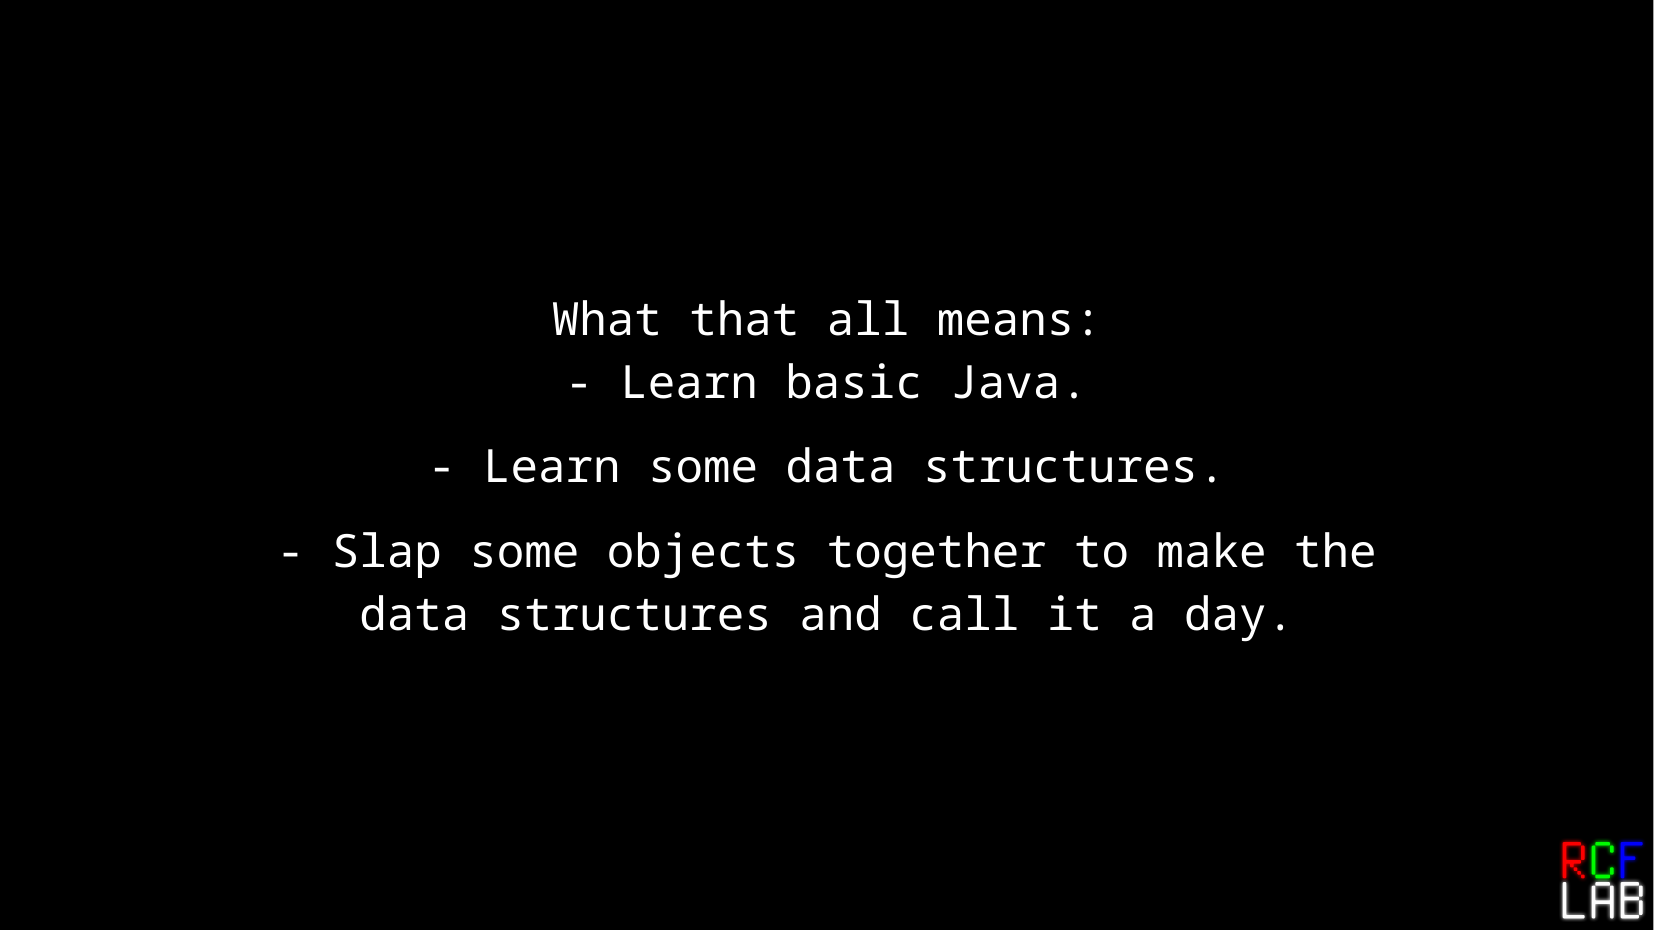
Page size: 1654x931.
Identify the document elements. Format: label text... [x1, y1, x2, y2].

list What that all means: - Learn basic Java. - Learn some data structures. - Slap some objects together to make the data structures and call it a day. [271, 133, 1382, 797]
picture [1559, 838, 1646, 922]
